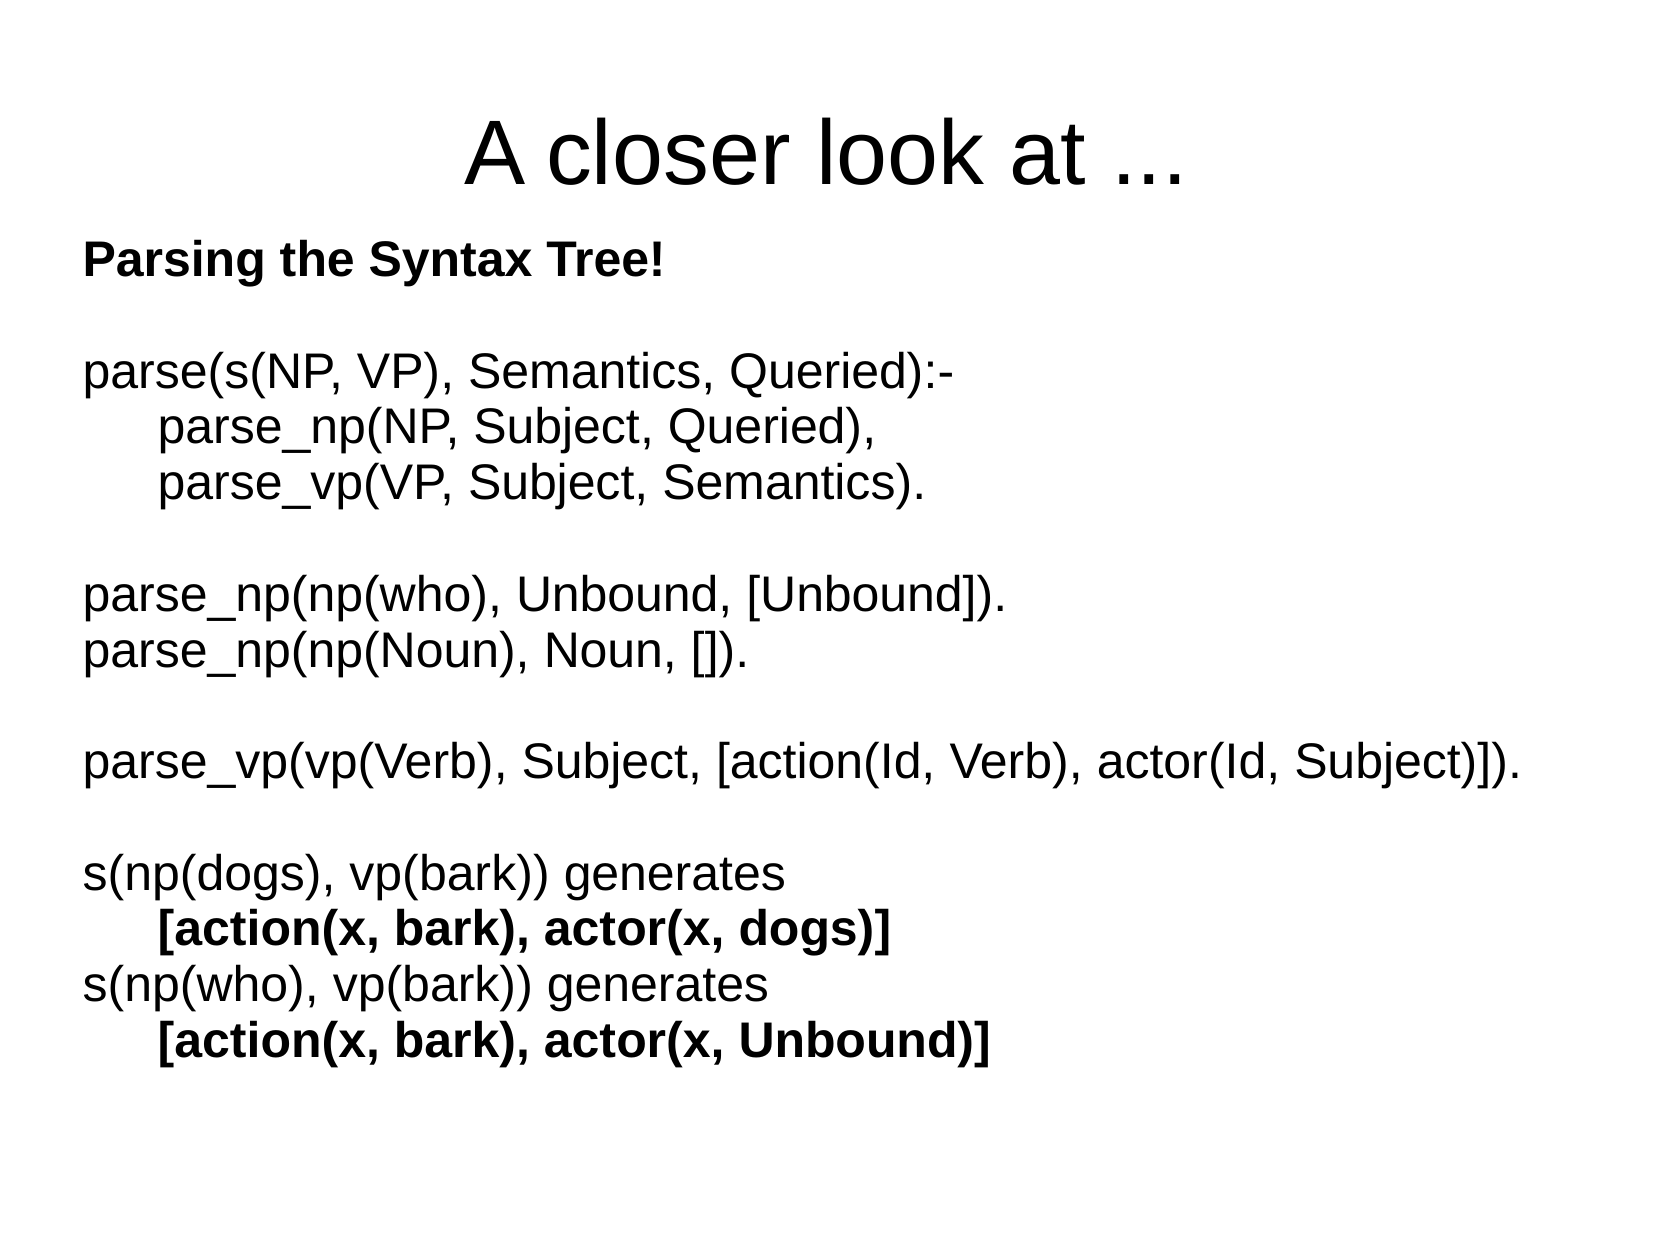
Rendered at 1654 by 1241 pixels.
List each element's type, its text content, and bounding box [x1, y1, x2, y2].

title A closer look at ... [82, 49, 1571, 227]
subtitle Parsing the Syntax Tree! parse(s(NP, VP), Semantics, Queried):- parse_np(NP, Subject, Queried), parse_vp(VP, Subject, Semantics). parse_np(np(who), Unbound, [Unbound]). parse_np(np(Noun), Noun, []). parse_vp(vp(Verb), Subject, [action(Id, Verb), actor(Id, Subject)]). s(np(dogs), vp(bark)) generates [action(x, bark), actor(x, dogs)] s(np(who), vp(bark)) generates [action(x, bark), actor(x, Unbound)] [82, 227, 1571, 1072]
